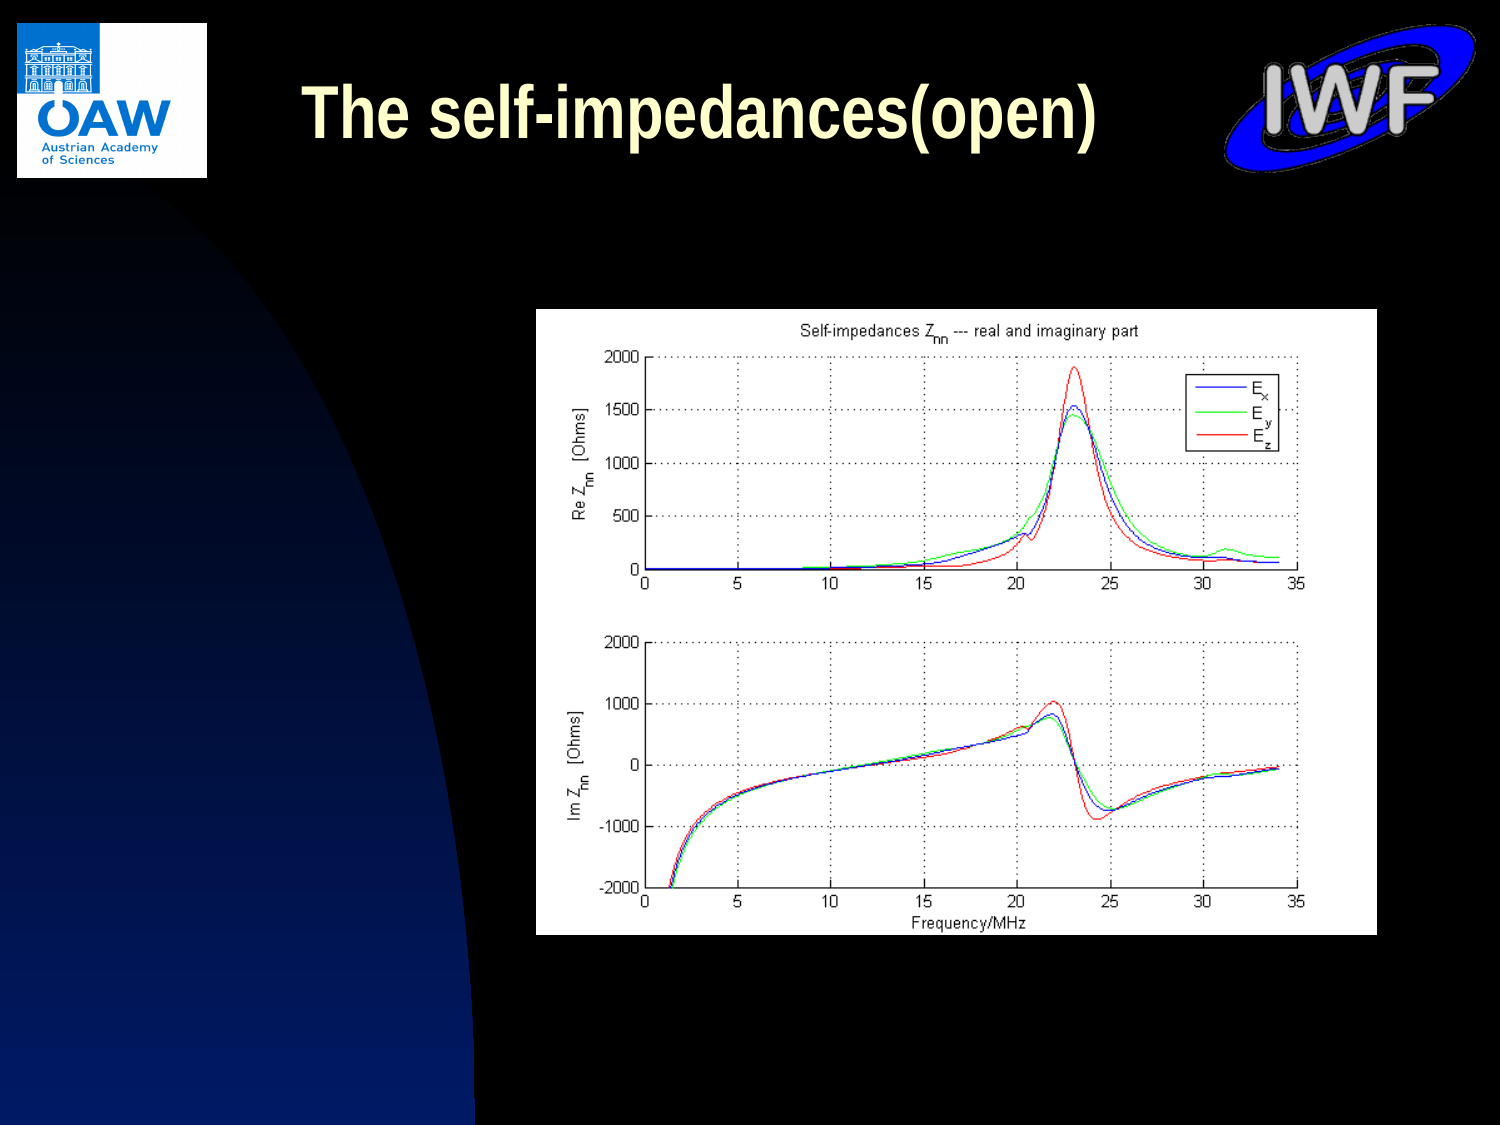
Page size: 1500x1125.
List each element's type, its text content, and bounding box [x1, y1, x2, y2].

title The self-impedances(open) [286, 26, 1475, 215]
picture [1224, 24, 1476, 173]
picture [536, 309, 1377, 935]
picture [17, 23, 207, 178]
